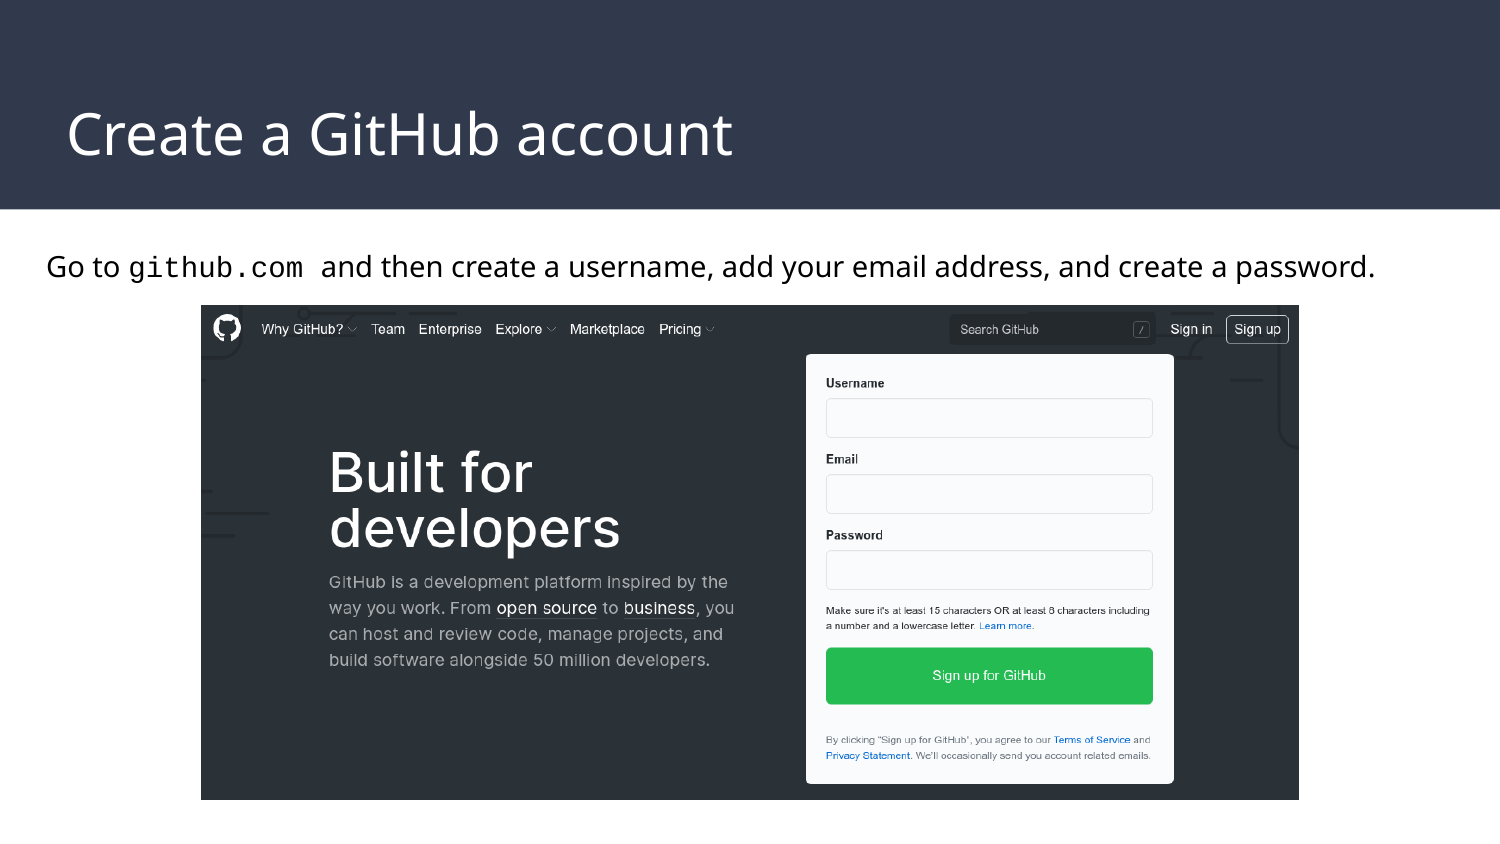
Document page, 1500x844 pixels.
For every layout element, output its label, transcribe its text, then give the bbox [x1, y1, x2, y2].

text_box Go to github.com and then create a username, add your email address, and create a password. [31, 233, 1462, 405]
title Create a GitHub account [51, 82, 1449, 185]
picture [201, 305, 1299, 800]
